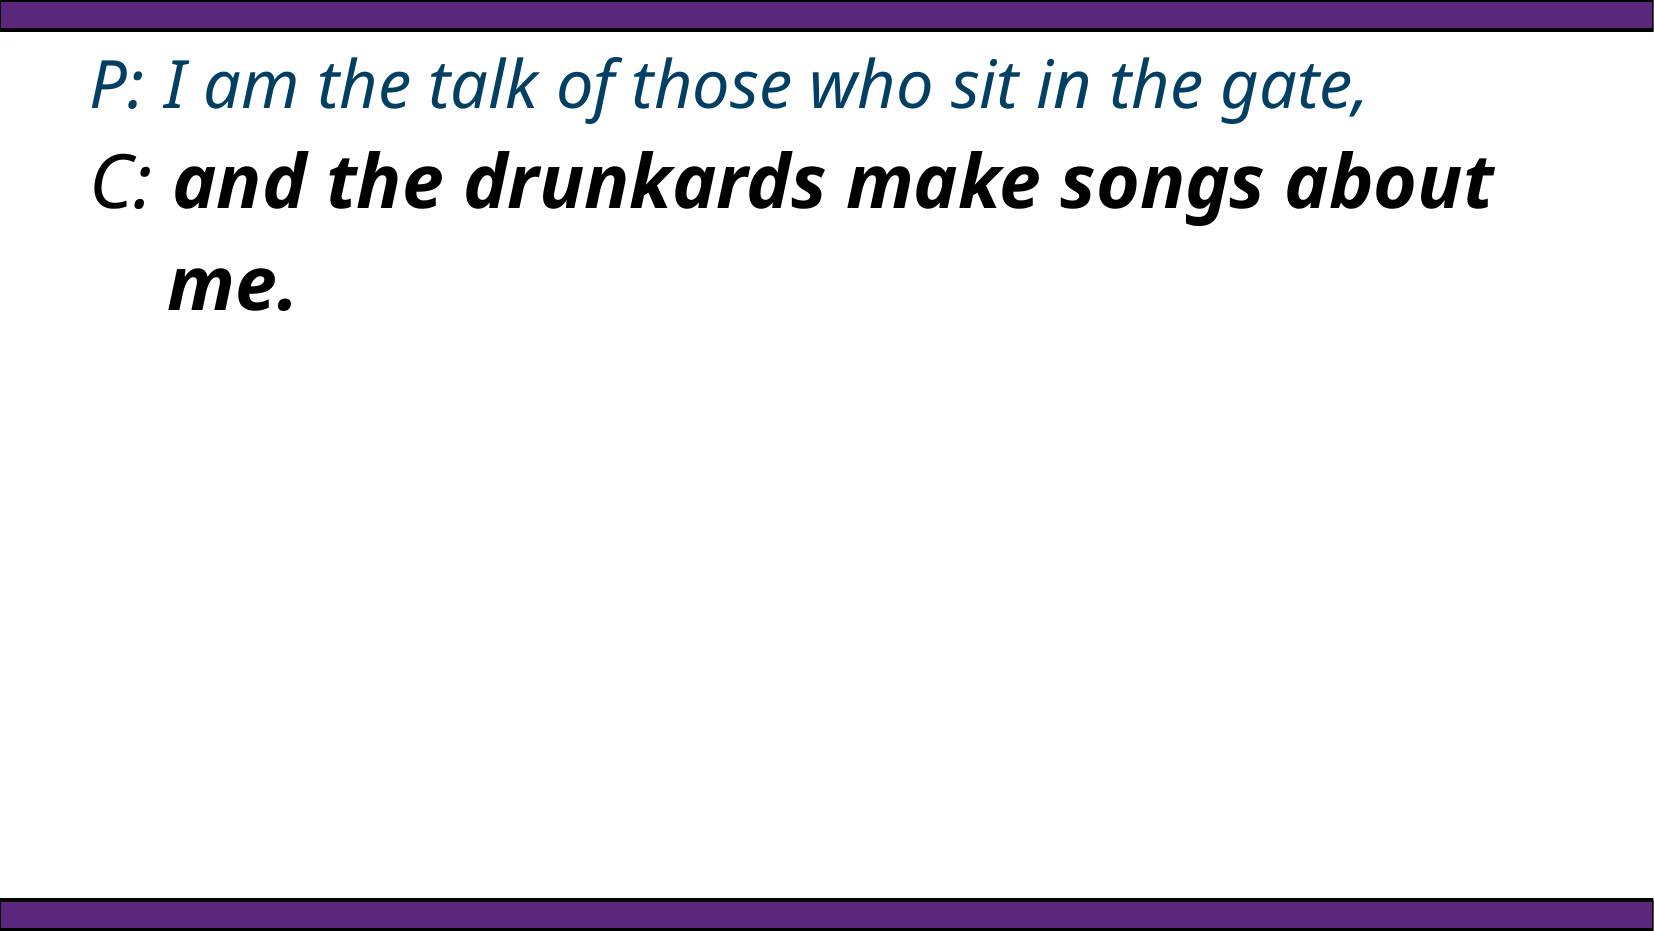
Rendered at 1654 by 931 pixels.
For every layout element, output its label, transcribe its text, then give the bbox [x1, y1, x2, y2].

text_box [0, 900, 1654, 931]
text_box P: I am the talk of those who sit in the gate, C: and the drunkards make songs about me. [75, 30, 1591, 348]
text_box [0, 0, 1654, 31]
picture [0, 31, 1654, 900]
